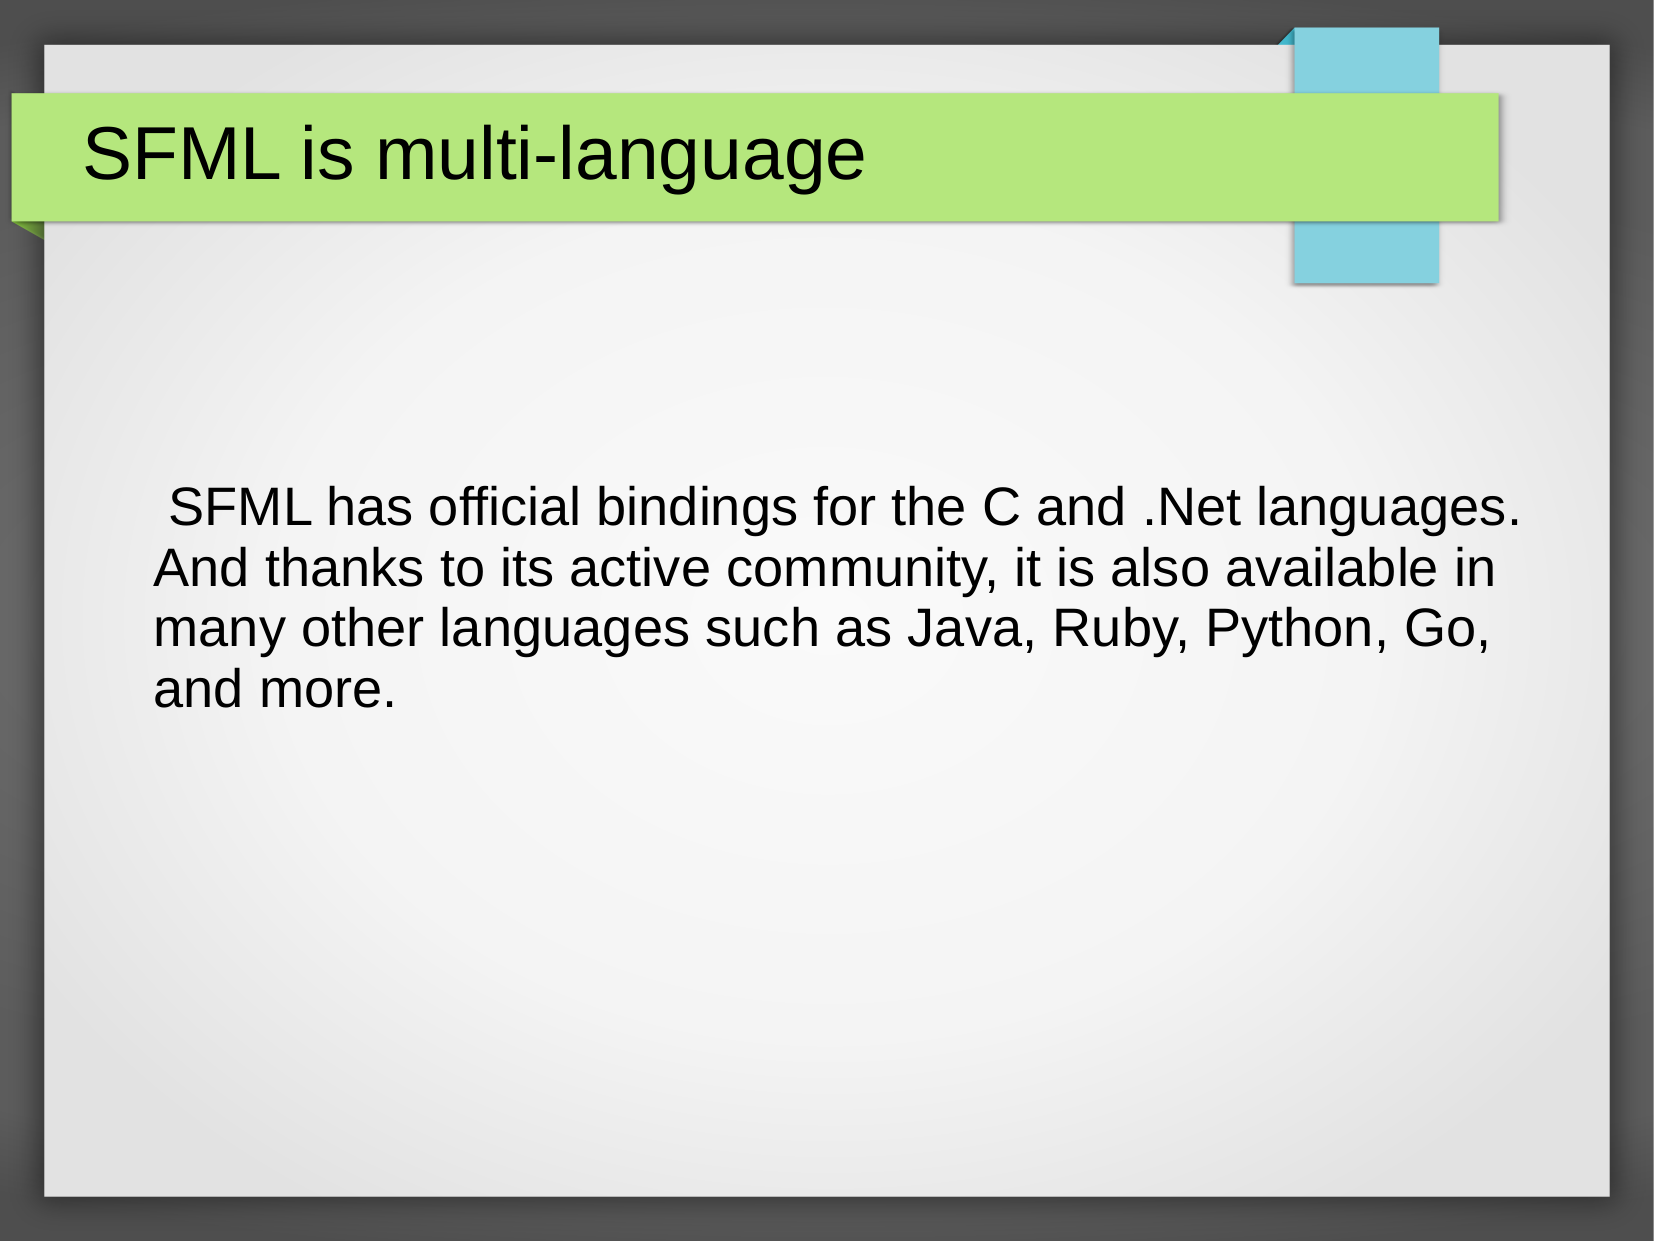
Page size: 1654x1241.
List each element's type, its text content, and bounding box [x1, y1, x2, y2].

picture [0, 0, 1654, 1241]
title SFML is multi-language [82, 94, 1264, 213]
list SFML has official bindings for the C and .Net languages. And thanks to its active community, it is also available in many other languages such as Java, Ruby, Python, Go, and more. [82, 295, 1571, 1015]
